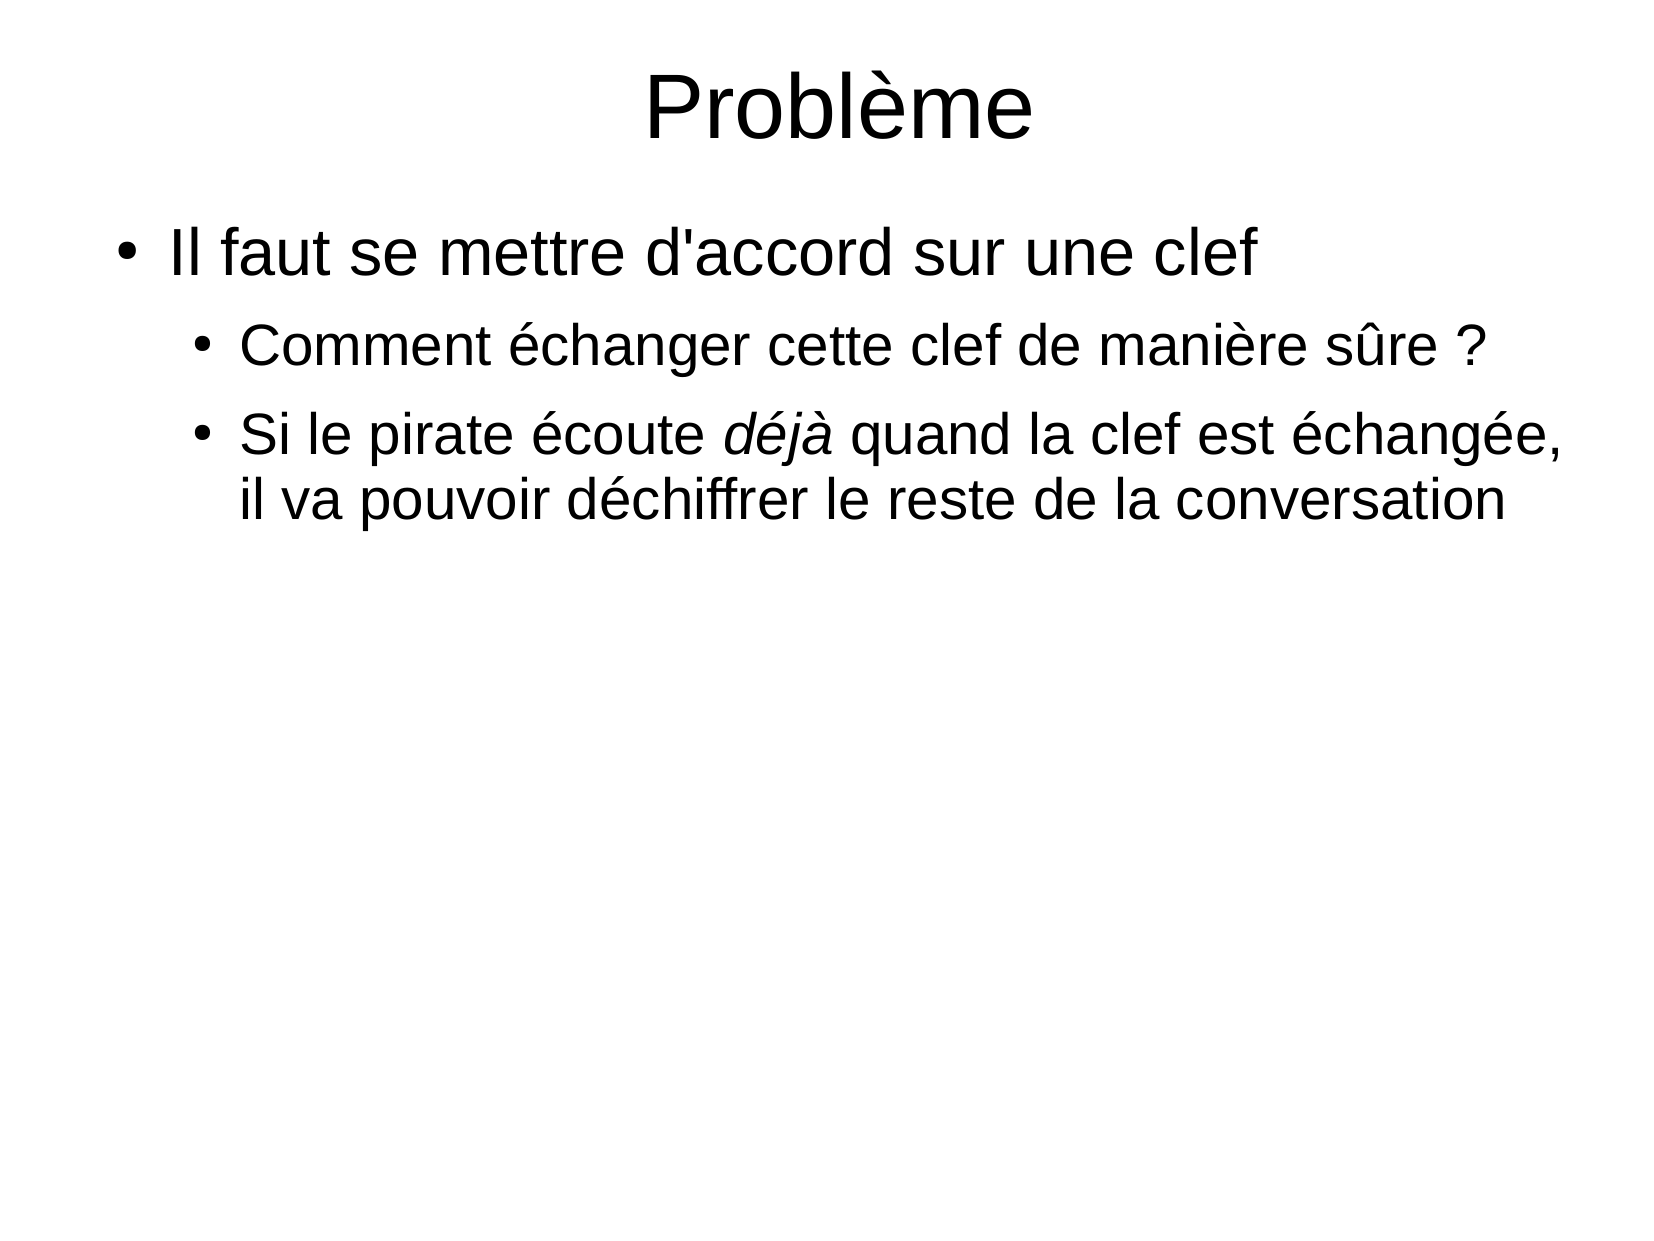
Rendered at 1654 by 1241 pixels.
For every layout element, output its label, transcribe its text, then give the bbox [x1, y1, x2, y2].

list Il faut se mettre d'accord sur une clef Comment échanger cette clef de manière sûre ? Si le pirate écoute déjà quand la clef est échangée, il va pouvoir déchiffrer le reste de la conversation [97, 214, 1586, 1127]
title Problème [247, 32, 1433, 181]
